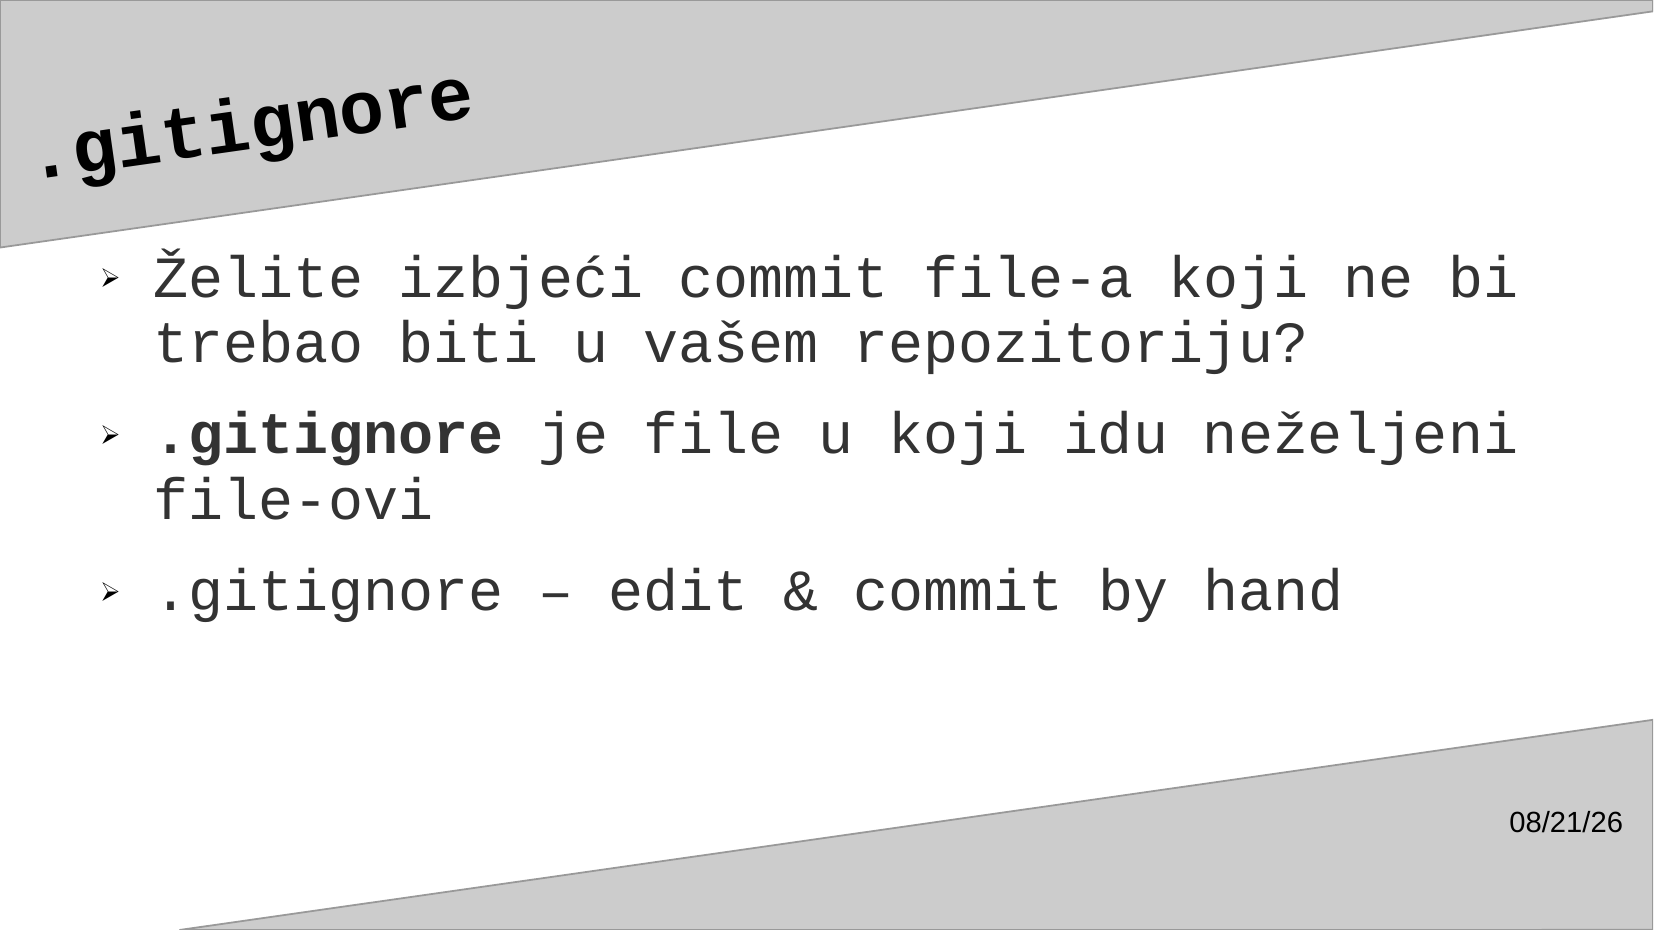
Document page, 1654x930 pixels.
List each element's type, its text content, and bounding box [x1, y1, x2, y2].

title .gitignore [16, 0, 1501, 239]
list Želite izbjeći commit file-a koji ne bi trebao biti u vašem repozitoriju? .gitignore je file u koji idu neželjeni file-ovi .gitignore – edit & commit by hand [82, 248, 1538, 788]
